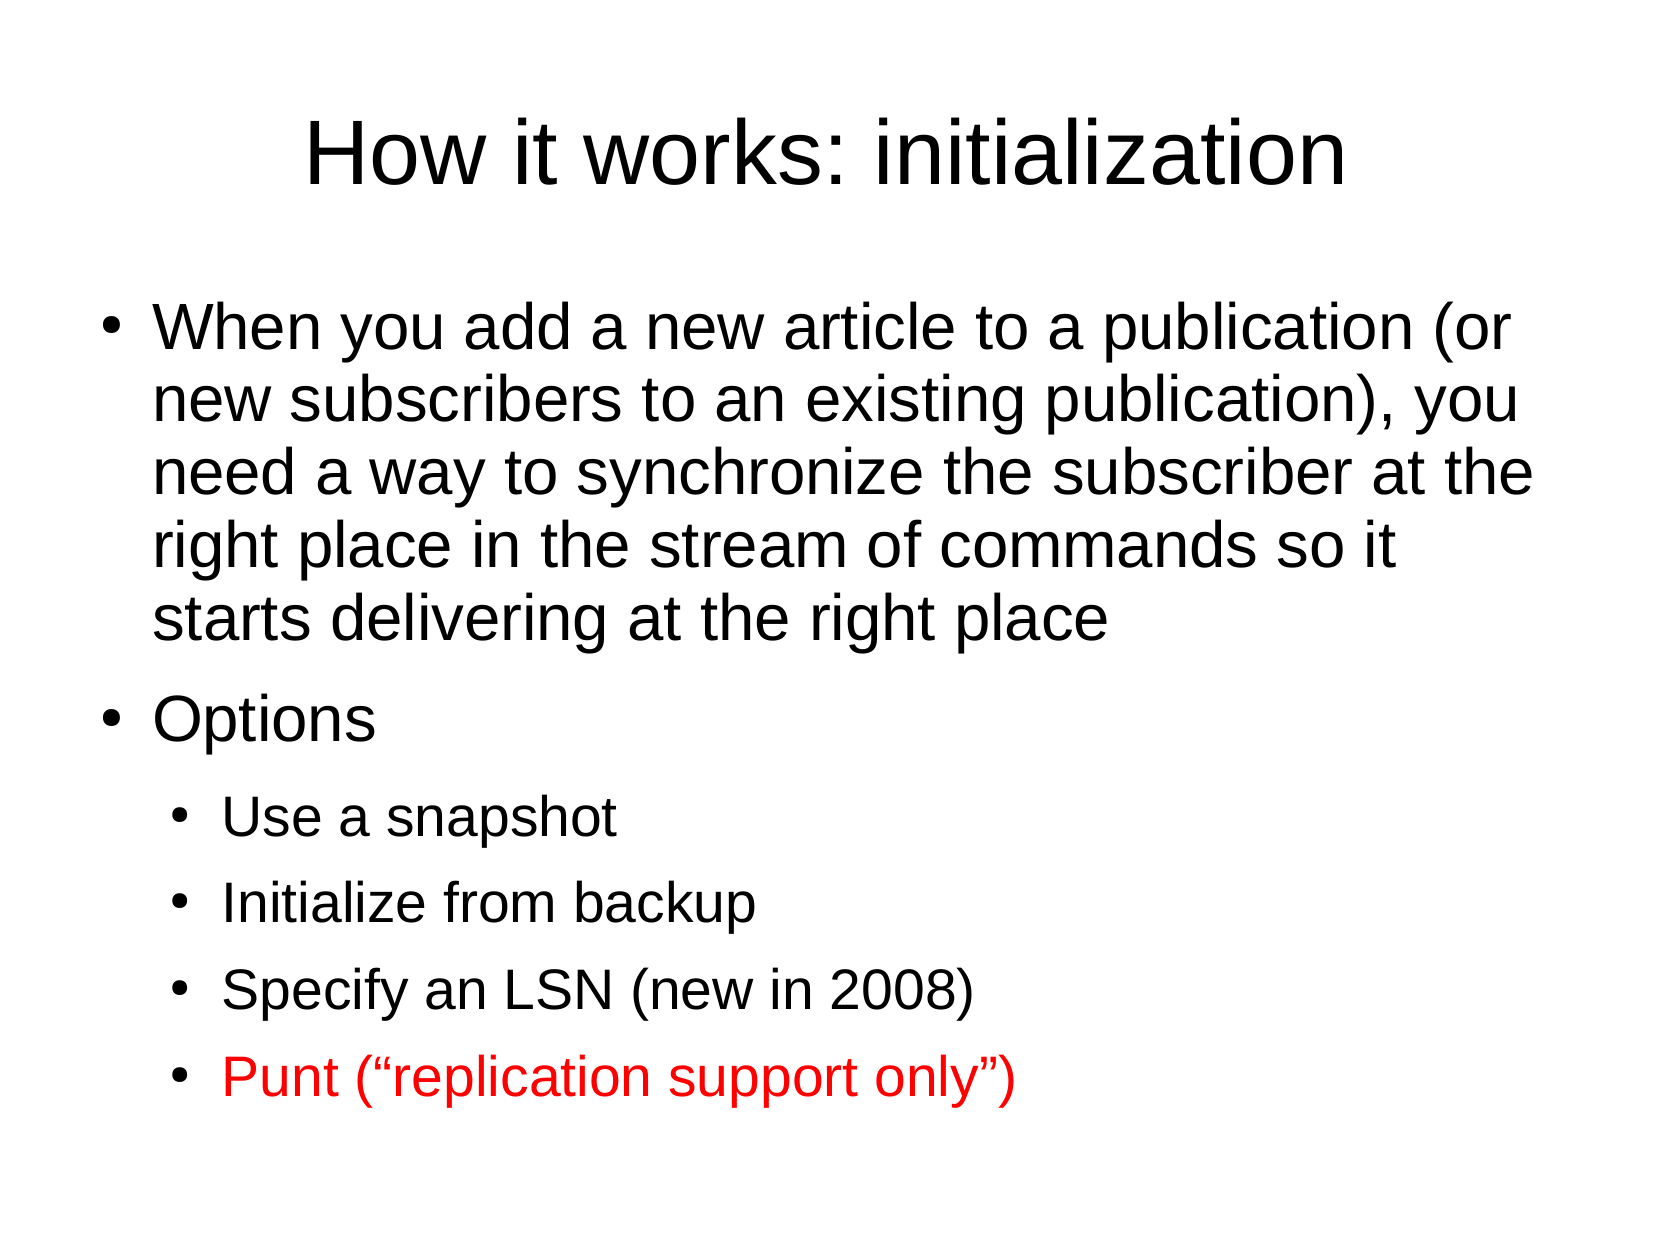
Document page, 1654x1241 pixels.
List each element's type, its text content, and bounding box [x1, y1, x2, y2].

title How it works: initialization [82, 56, 1571, 250]
list When you add a new article to a publication (or new subscribers to an existing publication), you need a way to synchronize the subscriber at the right place in the stream of commands so it starts delivering at the right place Options Use a snapshot Initialize from backup Specify an LSN (new in 2008) Punt (“replication support only”) [82, 290, 1571, 1109]
